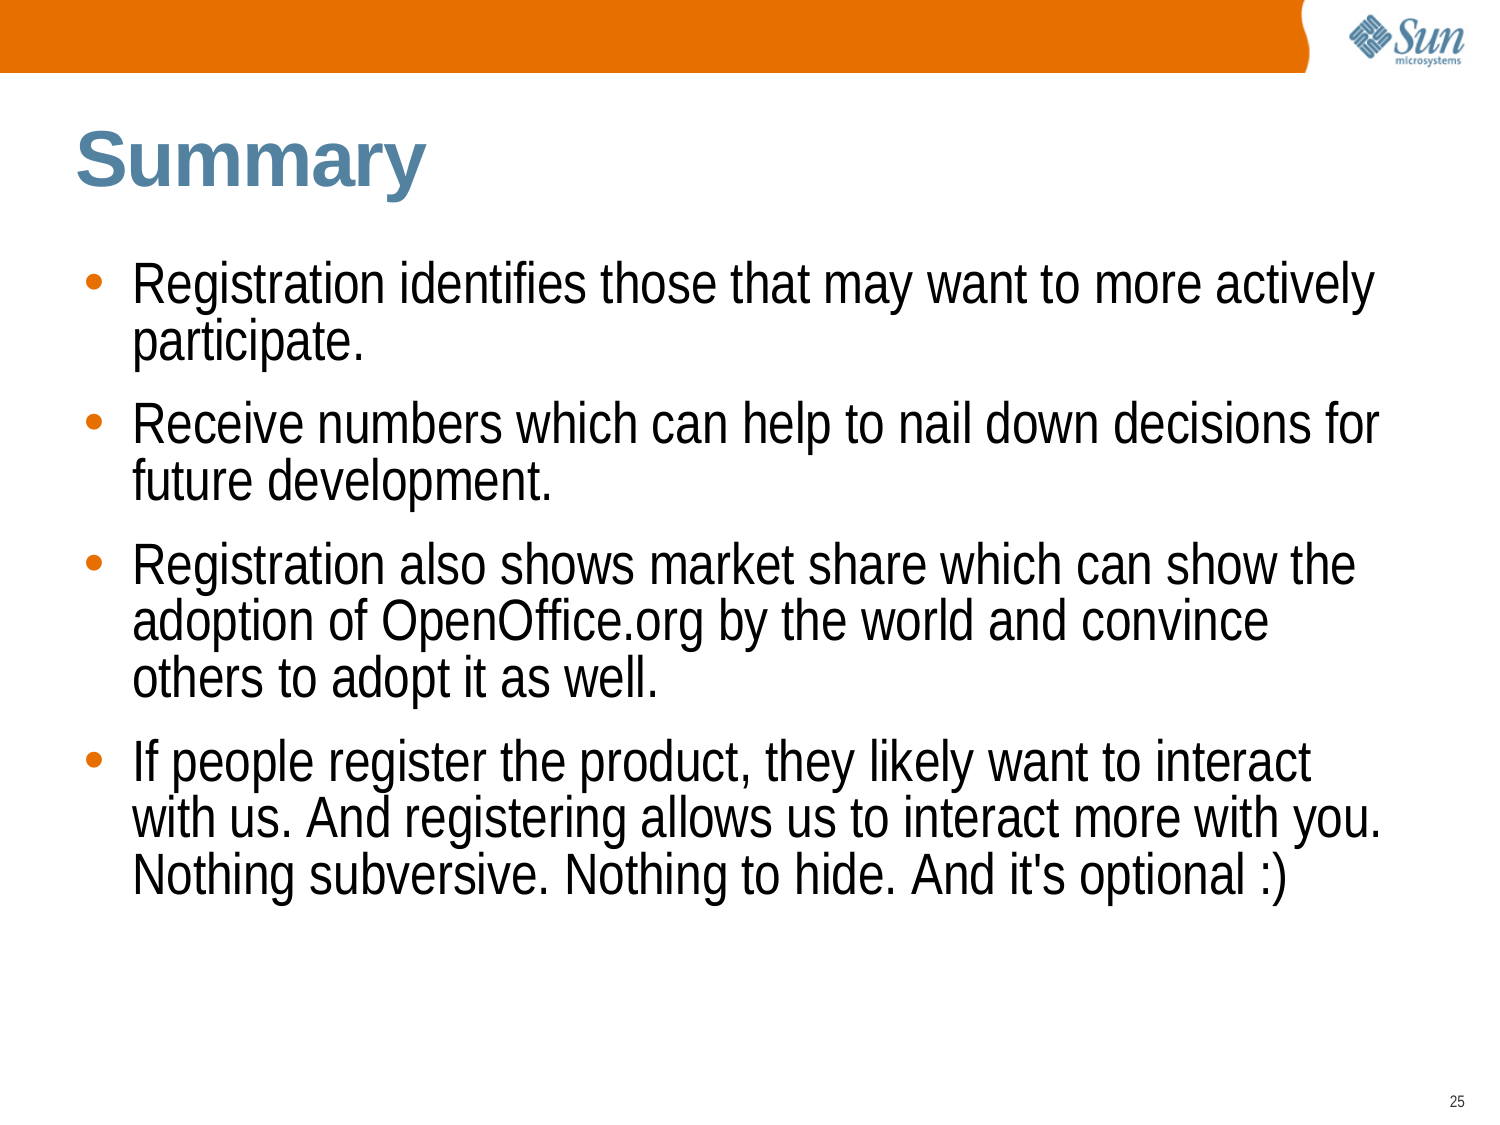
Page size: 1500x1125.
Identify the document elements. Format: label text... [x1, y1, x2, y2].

title Summary [75, 123, 1437, 227]
list Registration identifies those that may want to more actively participate. Receive numbers which can help to nail down decisions for future development. Registration also shows market share which can show the adoption of OpenOffice.org by the world and convince others to adopt it as well. If people register the product, they likely want to interact with us. And registering allows us to interact more with you. Nothing subversive. Nothing to hide. And it's optional :) [64, 258, 1401, 1062]
picture [0, 0, 1500, 73]
